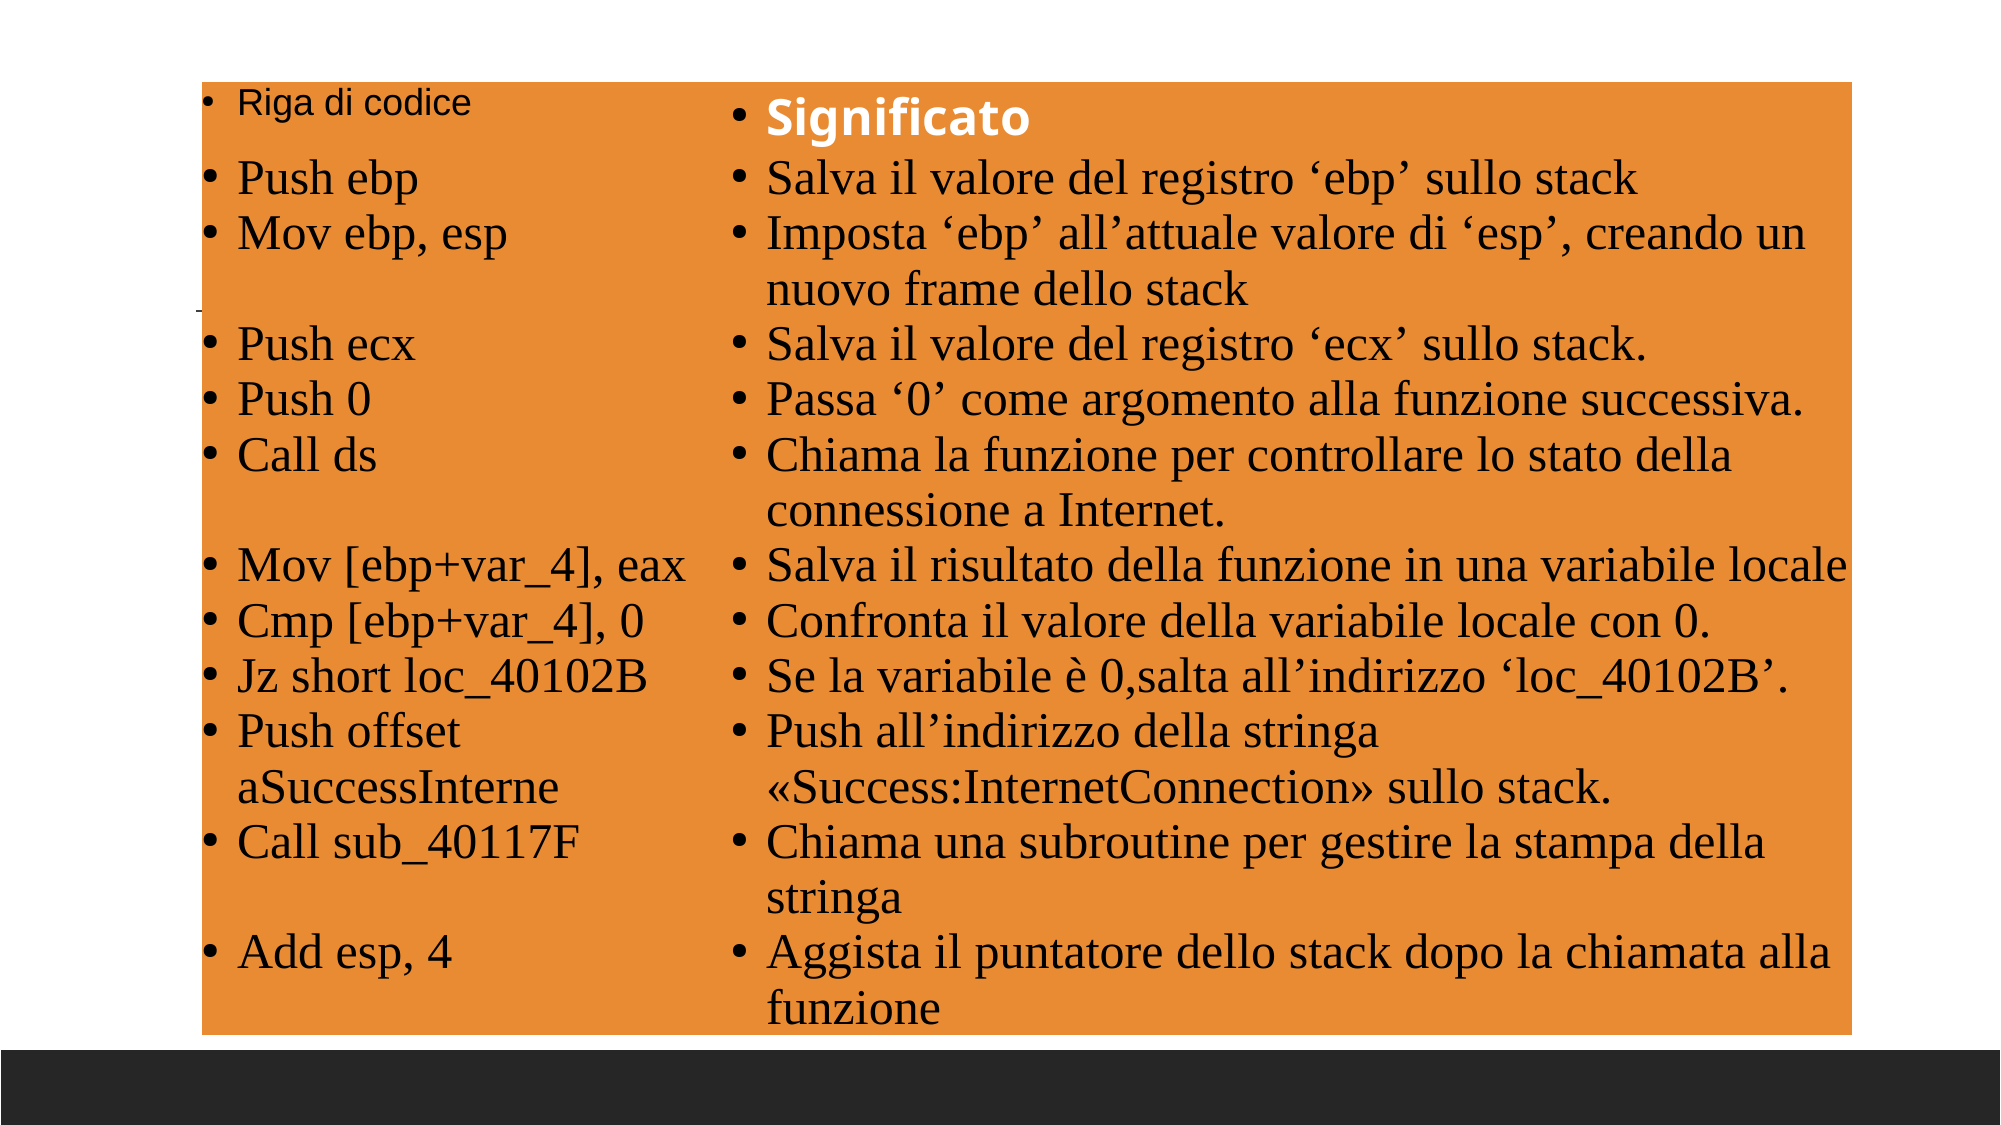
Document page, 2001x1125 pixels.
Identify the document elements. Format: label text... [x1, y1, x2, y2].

table_cell Push offset aSuccessInterne [202, 703, 731, 814]
table_cell Call ds [202, 427, 731, 537]
table_cell Confronta il valore della variabile locale con 0. [731, 593, 1852, 648]
table_cell Salva il risultato della funzione in una variabile locale [731, 537, 1852, 593]
table_cell Aggista il puntatore dello stack dopo la chiamata alla funzione [731, 925, 1852, 1035]
table_header Riga di codice [202, 82, 731, 150]
table_cell Passa ‘0’ come argomento alla funzione successiva. [731, 371, 1852, 427]
table_header Significato [731, 82, 1852, 150]
table_cell Call sub_40117F [202, 814, 731, 925]
table_cell Push 0 [202, 371, 731, 427]
table_cell Push ebp [402, 173, 413, 193]
table_cell Cmp [ebp+var_4], 0 [202, 593, 731, 648]
table_cell Imposta ‘ebp’ all’attuale valore di ‘esp’, creando un nuovo frame dello stack [731, 205, 1852, 316]
table_cell Salva il valore del registro ‘ebp’ sullo stack [731, 150, 1852, 205]
table_cell Se la variabile è 0,salta all’indirizzo ‘loc_40102B’. [731, 648, 1852, 703]
table_cell Jz short loc_40102B [202, 648, 731, 703]
table_cell Push ebp [202, 150, 731, 205]
table_cell Chiama una subroutine per gestire la stampa della stringa [731, 814, 1852, 925]
table_cell Add esp, 4 [202, 925, 731, 1035]
table_cell Push ecx [202, 316, 731, 371]
table_cell Push all’indirizzo della stringa «Success:InternetConnection» sullo stack. [731, 703, 1852, 814]
table_cell Mov [ebp+var_4], eax [202, 537, 731, 593]
table_cell Chiama la funzione per controllare lo stato della connessione a Internet. [731, 427, 1852, 537]
table_cell Mov ebp, esp [202, 205, 731, 316]
table_cell Salva il valore del registro ‘ecx’ sullo stack. [731, 316, 1852, 371]
